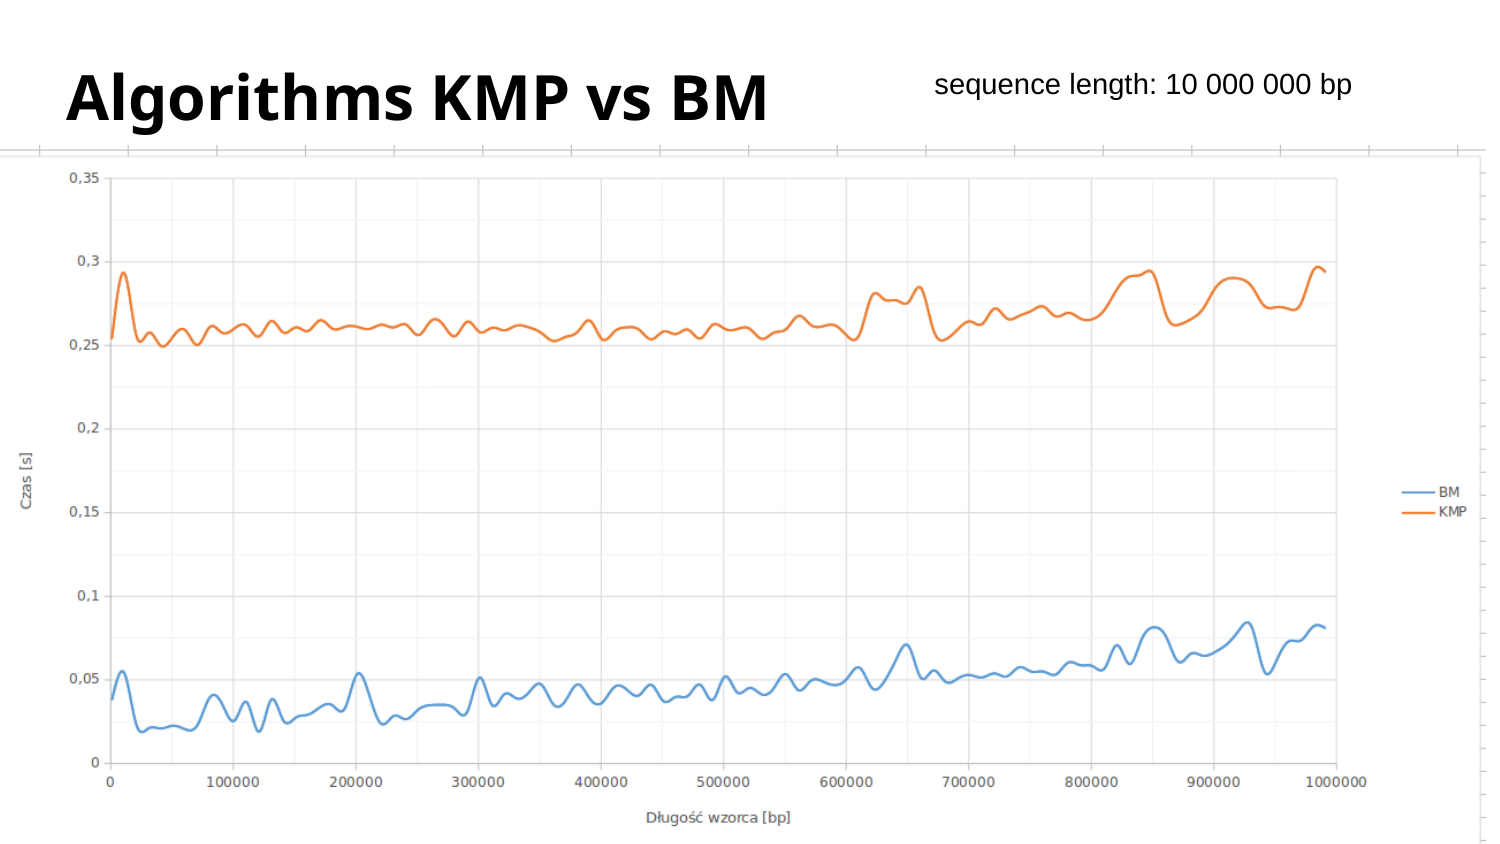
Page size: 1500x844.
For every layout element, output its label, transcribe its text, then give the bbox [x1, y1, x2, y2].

text_box sequence length: 10 000 000 bp [919, 50, 1426, 139]
title Algorithms KMP vs BM [51, 42, 1449, 145]
picture [0, 145, 1486, 844]
